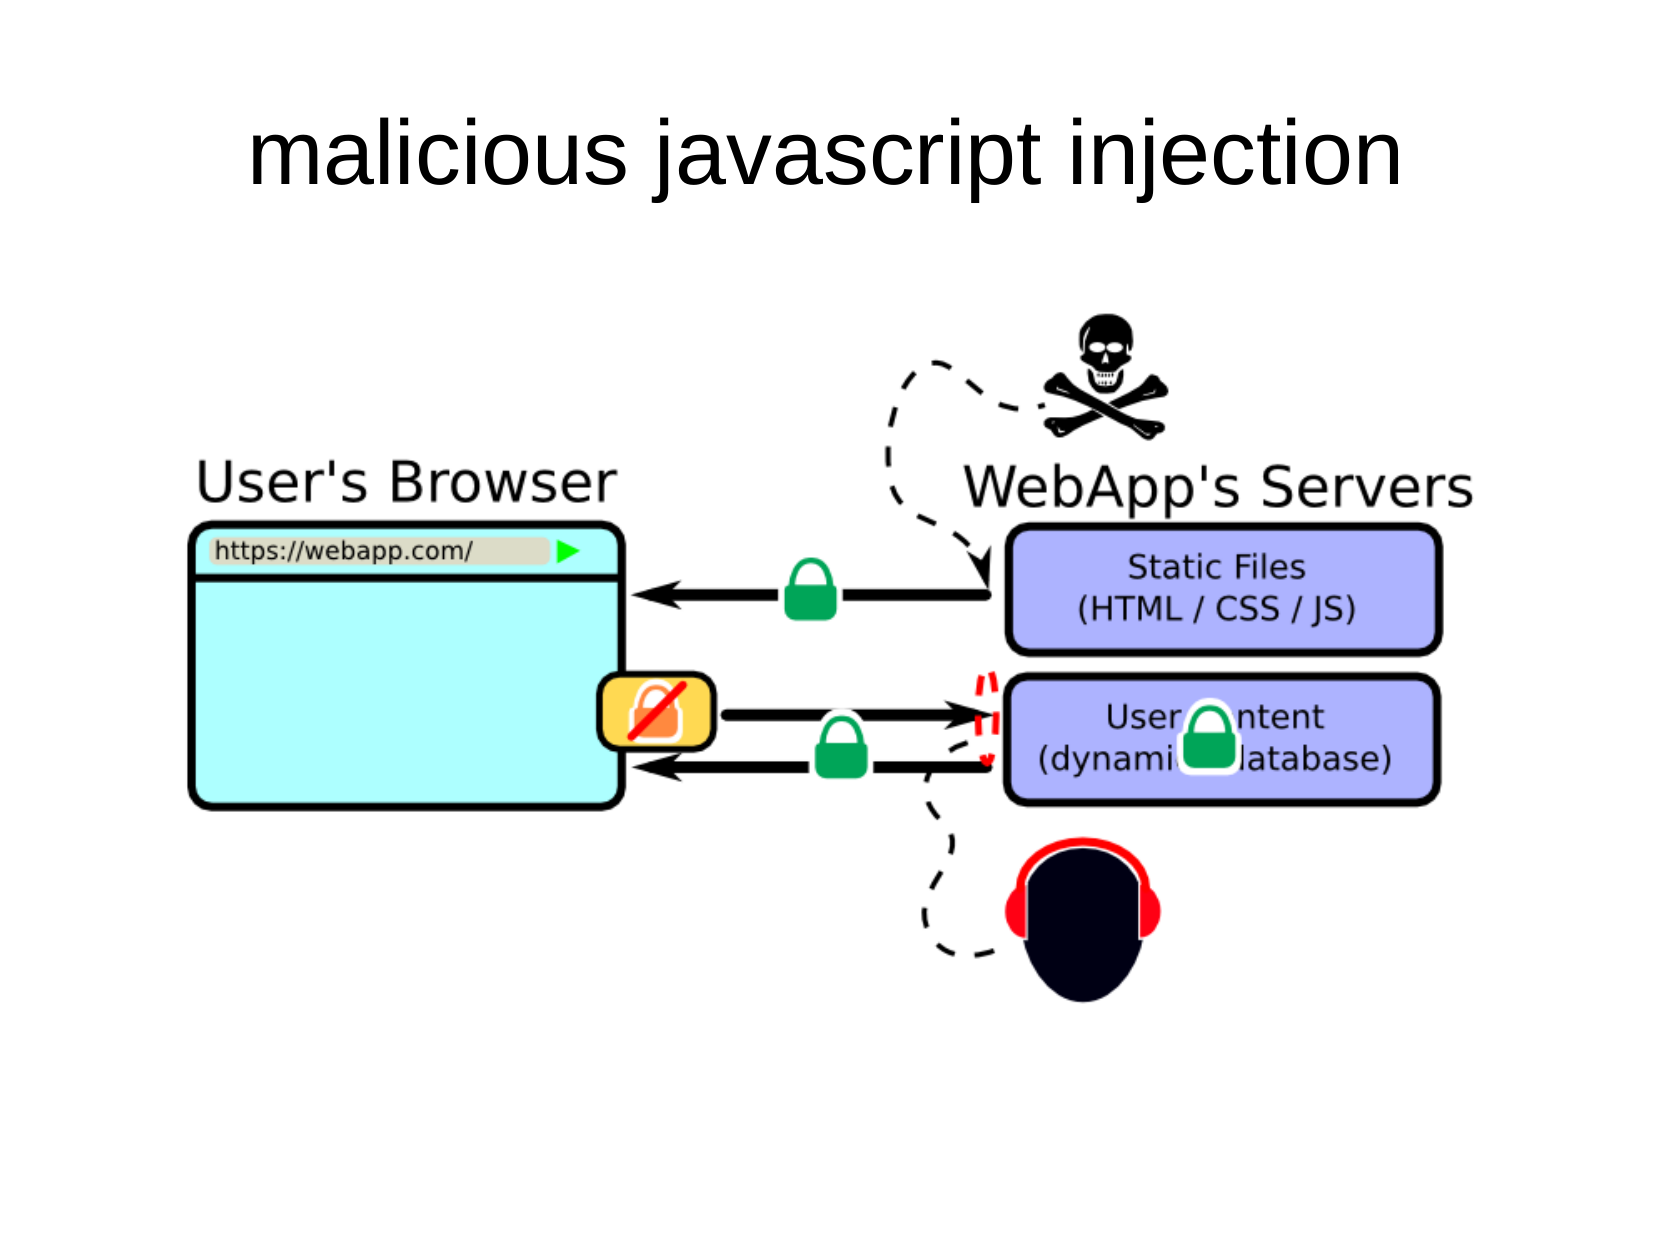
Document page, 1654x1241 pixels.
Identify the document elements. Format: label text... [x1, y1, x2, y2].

picture [96, 254, 1519, 1064]
title malicious javascript injection [82, 49, 1571, 257]
